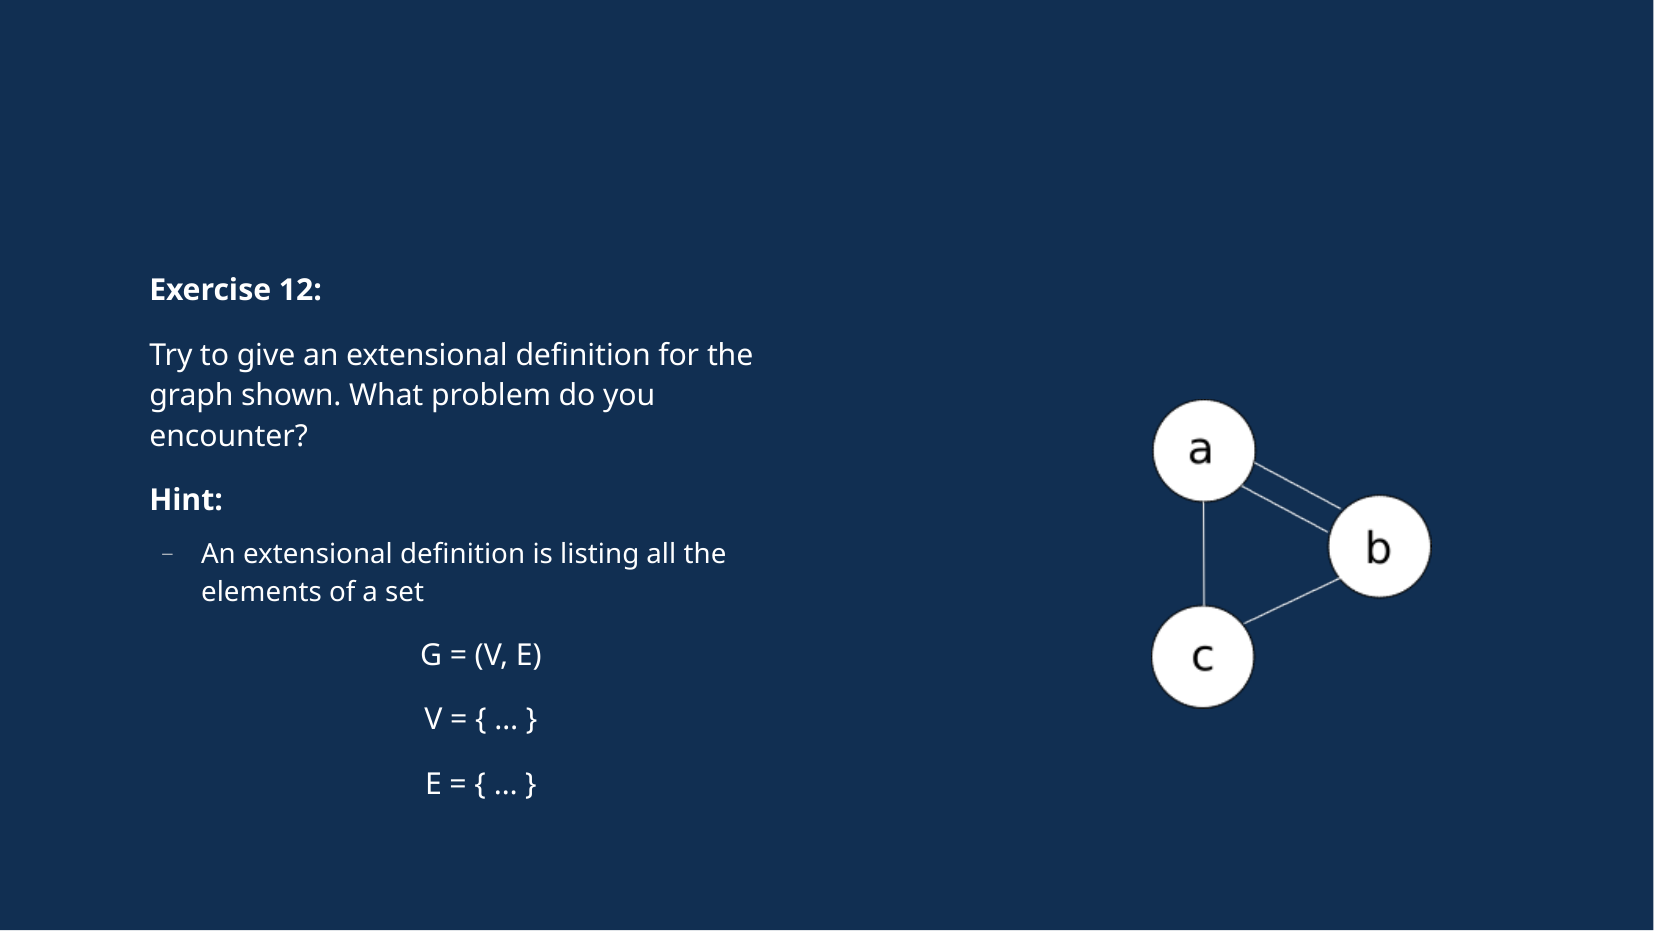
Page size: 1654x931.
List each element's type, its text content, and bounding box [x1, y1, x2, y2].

list Exercise 12: Try to give an extensional definition for the graph shown. What problem do you encounter? Hint: An extensional definition is listing all the elements of a set G = (V, E) V = { … } E = { … } [97, 268, 813, 806]
picture [1151, 399, 1432, 709]
